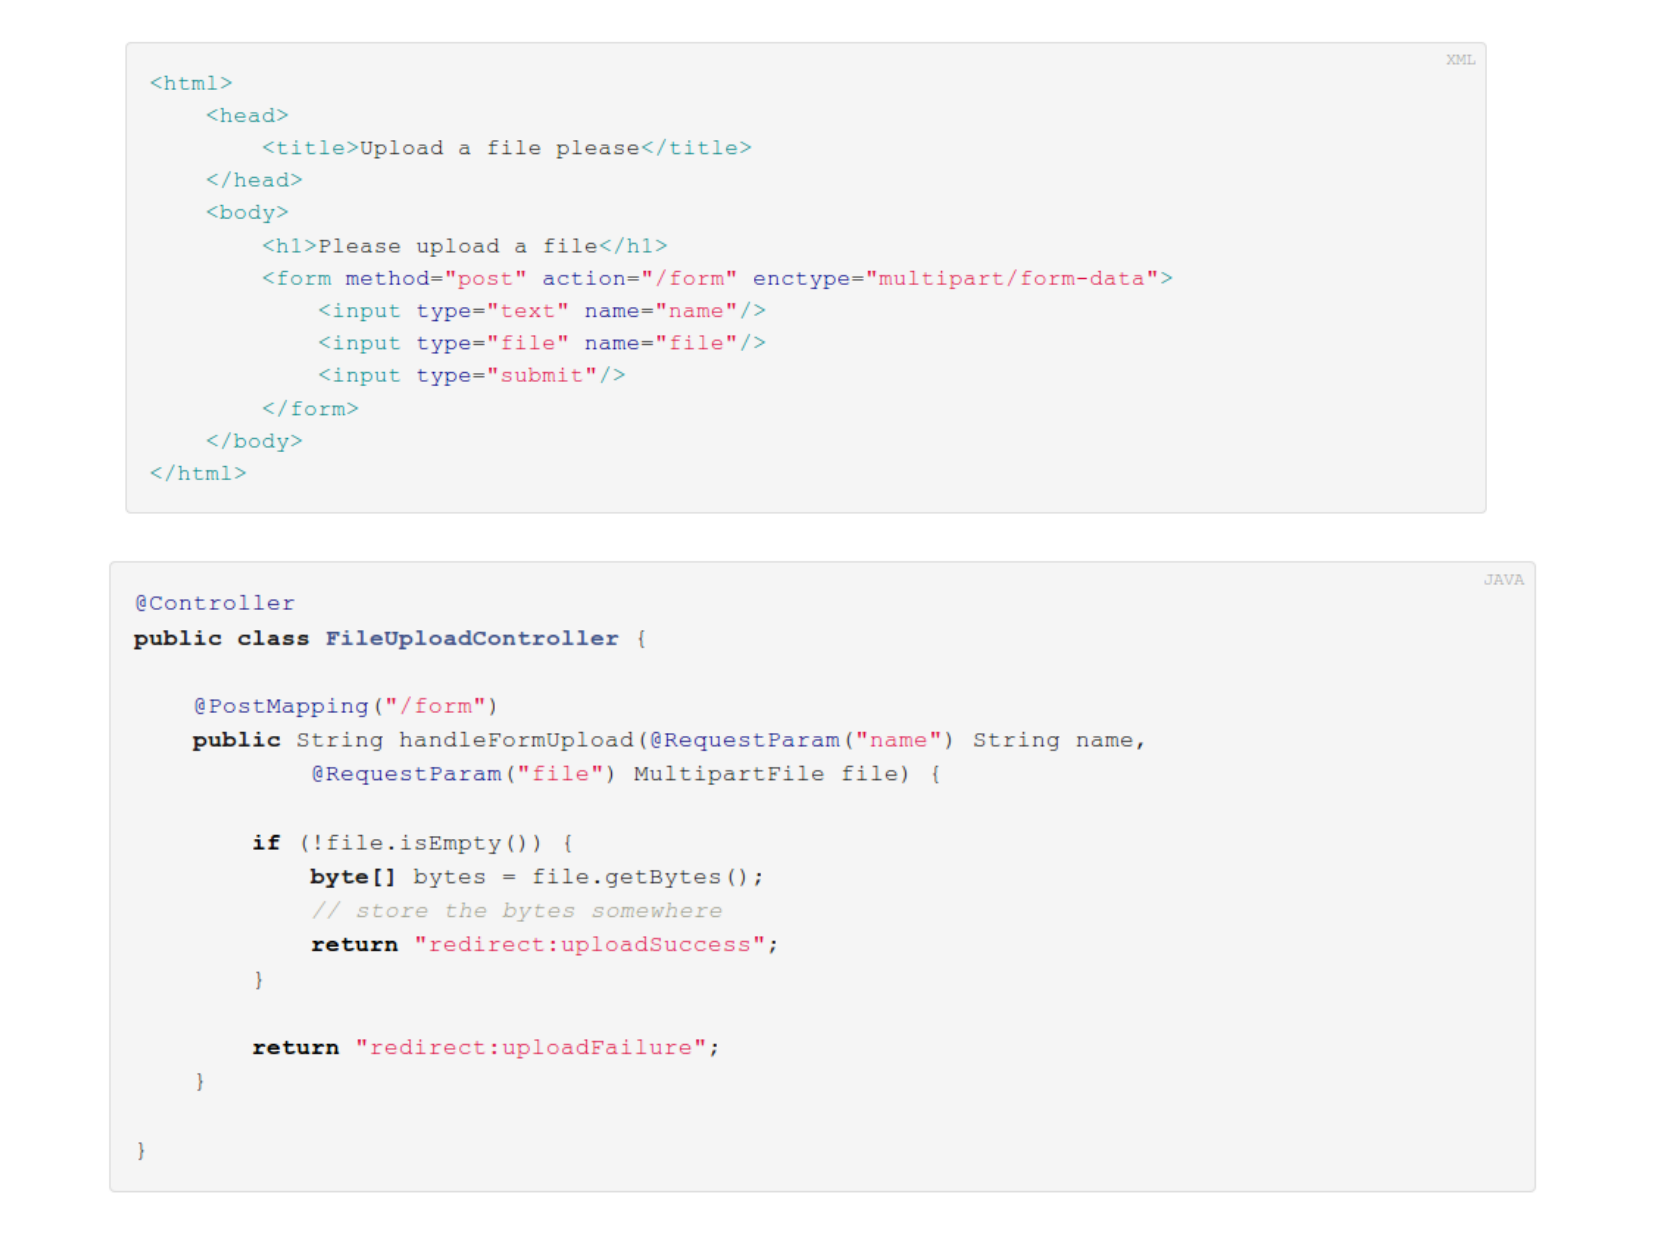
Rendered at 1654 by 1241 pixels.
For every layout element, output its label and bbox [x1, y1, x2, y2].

picture [105, 554, 1548, 1201]
picture [120, 38, 1501, 526]
